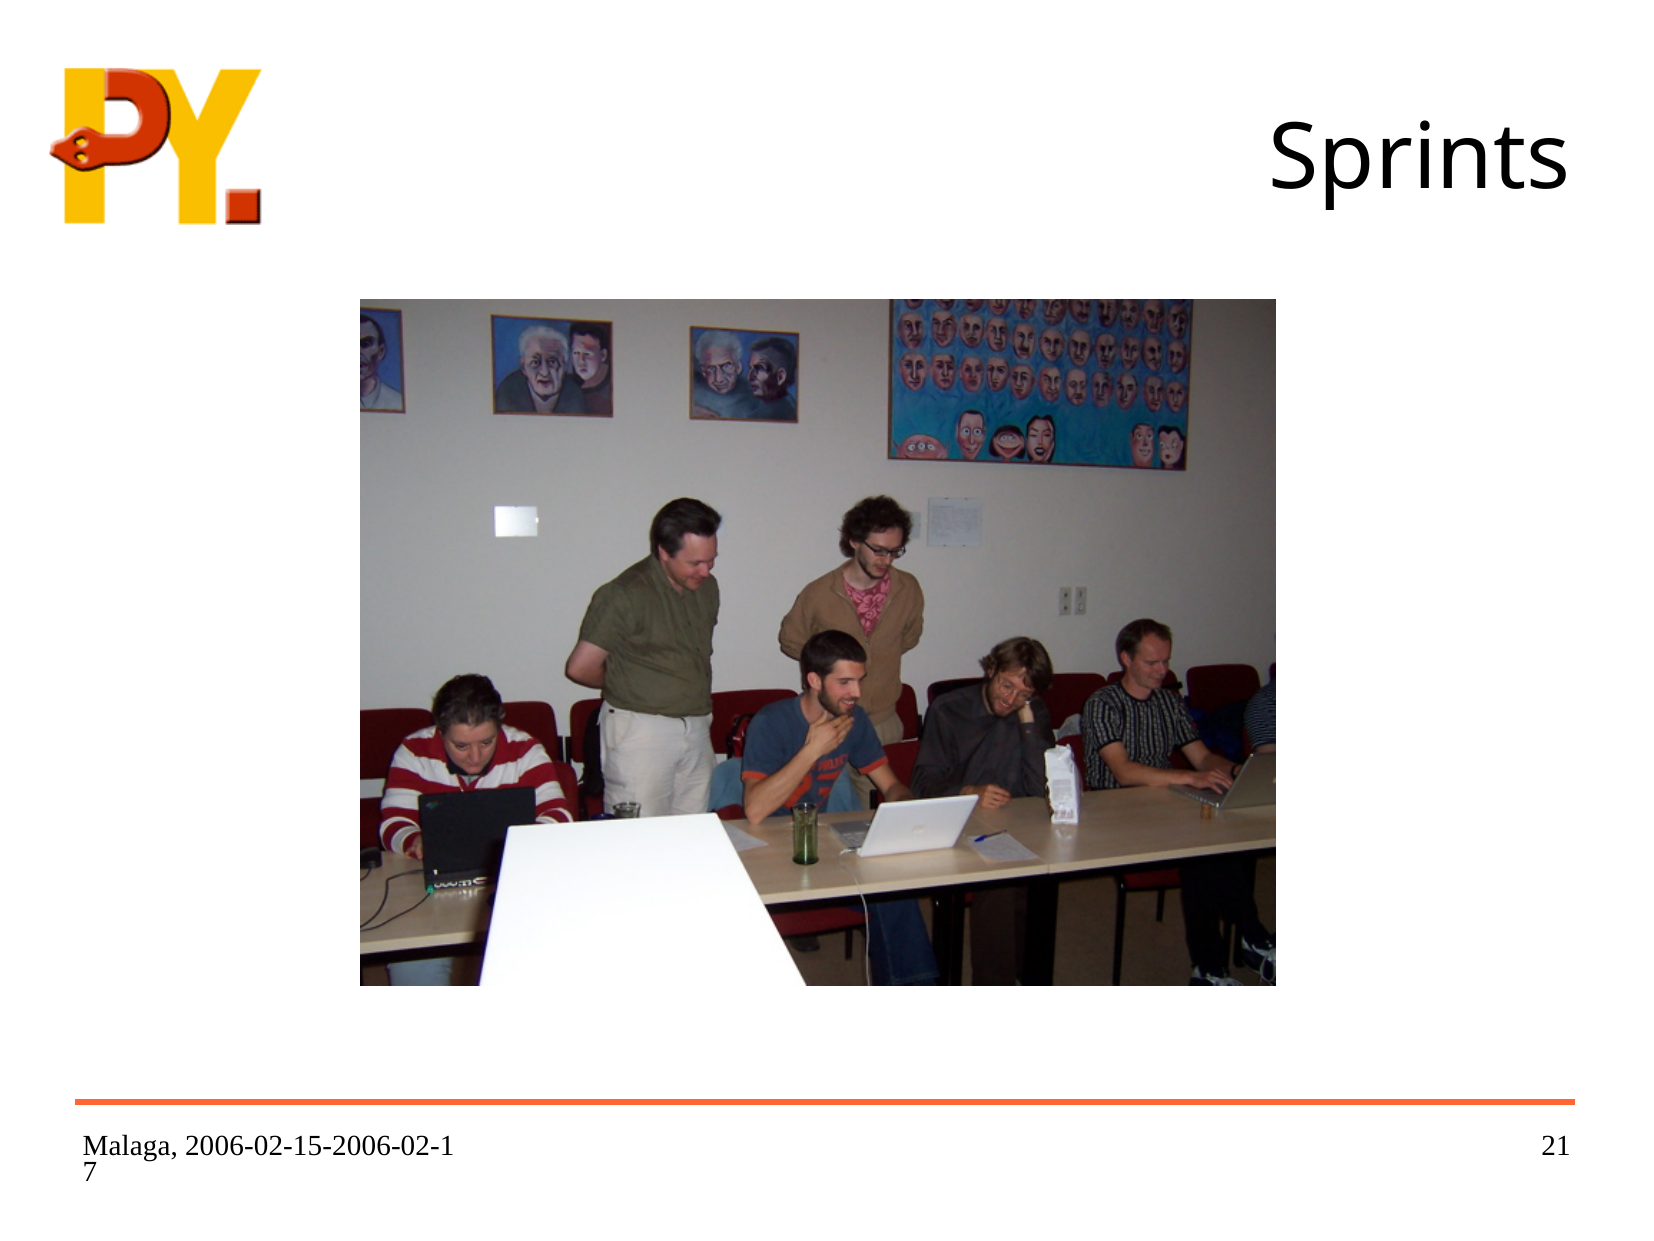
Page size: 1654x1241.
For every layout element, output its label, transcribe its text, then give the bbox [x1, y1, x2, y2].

title Sprints [337, 49, 1571, 257]
picture [49, 67, 263, 225]
picture [360, 299, 1276, 986]
